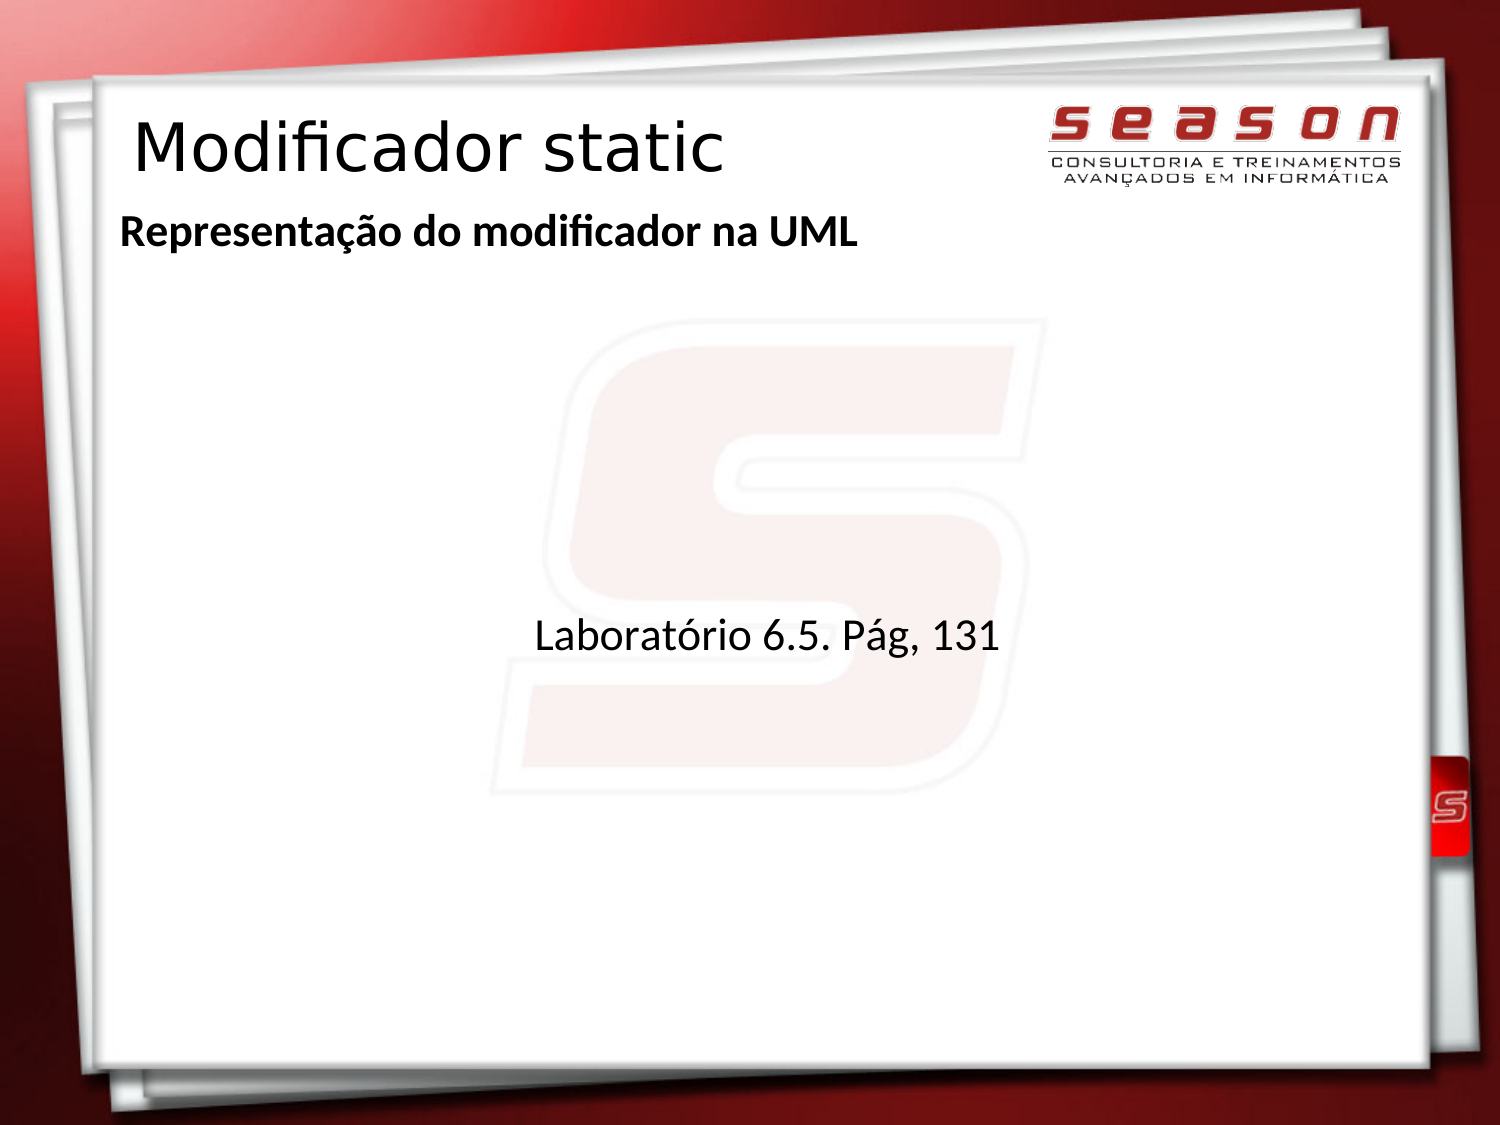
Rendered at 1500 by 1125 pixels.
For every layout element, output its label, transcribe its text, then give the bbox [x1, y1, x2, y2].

picture [0, 0, 1500, 1125]
text_box Representação do modificador na UML [119, 200, 1240, 256]
text_box Laboratório 6.5. Pág, 131 [207, 318, 1328, 945]
title Modificador static [118, 33, 1394, 257]
